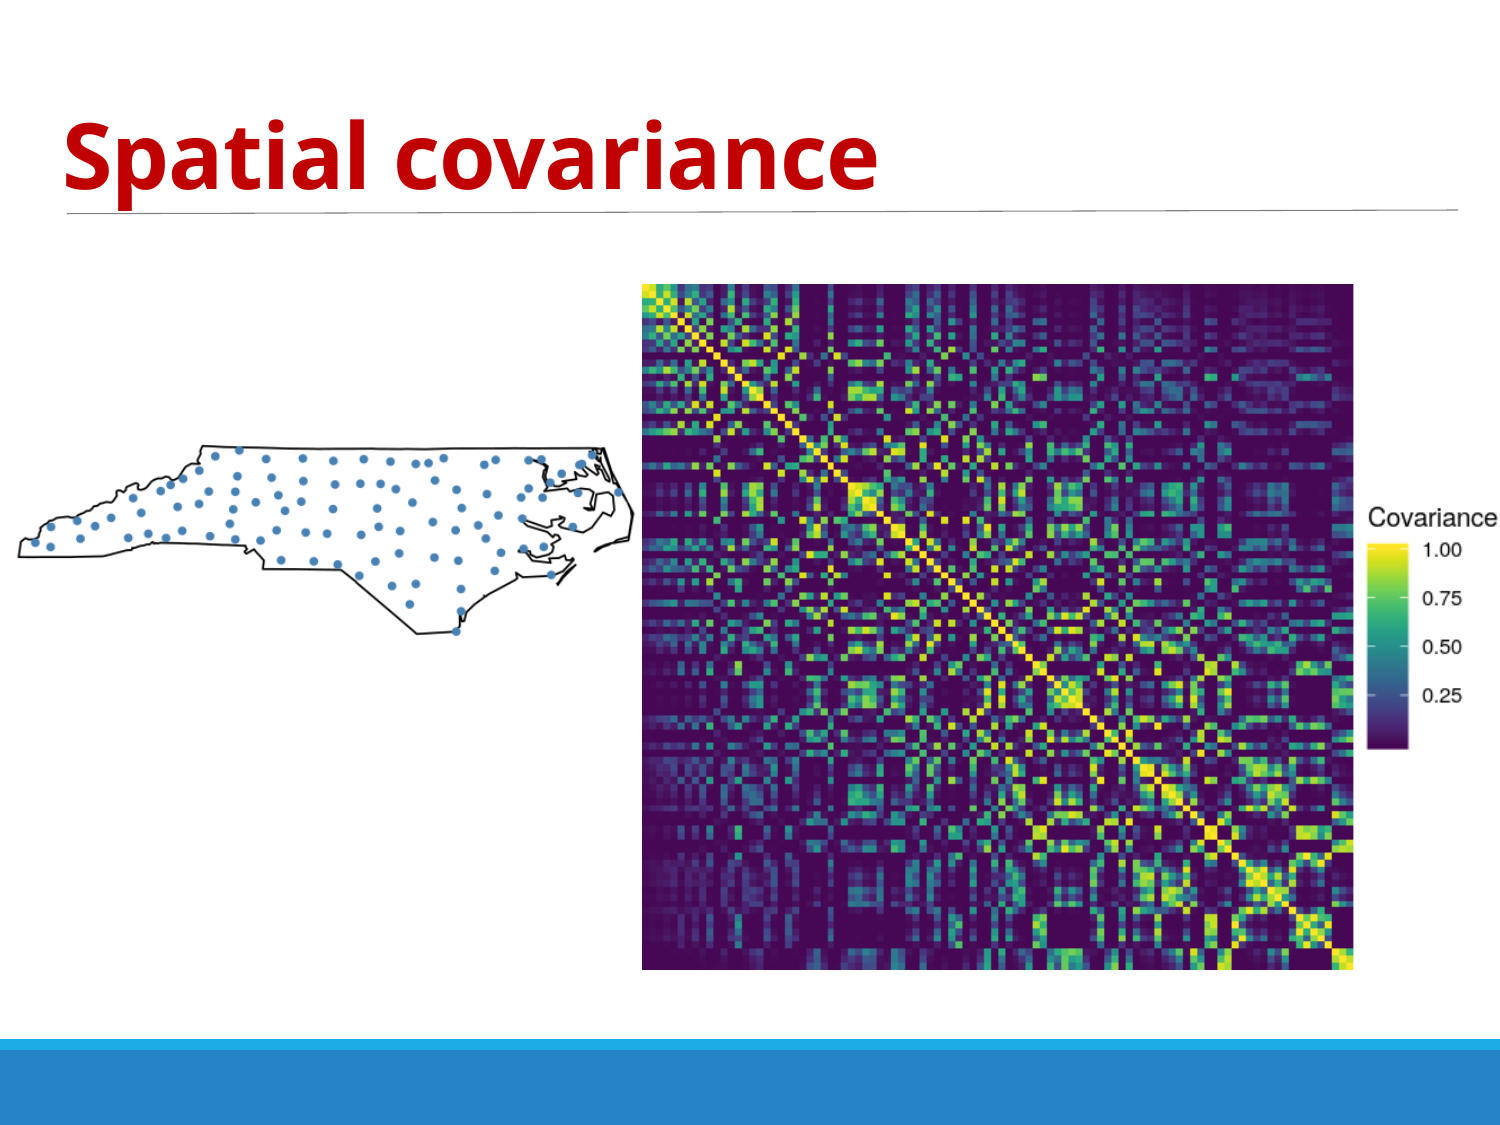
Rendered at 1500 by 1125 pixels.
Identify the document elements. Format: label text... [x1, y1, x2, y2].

title Spatial covariance [62, 58, 1471, 257]
picture [0, 269, 1500, 971]
